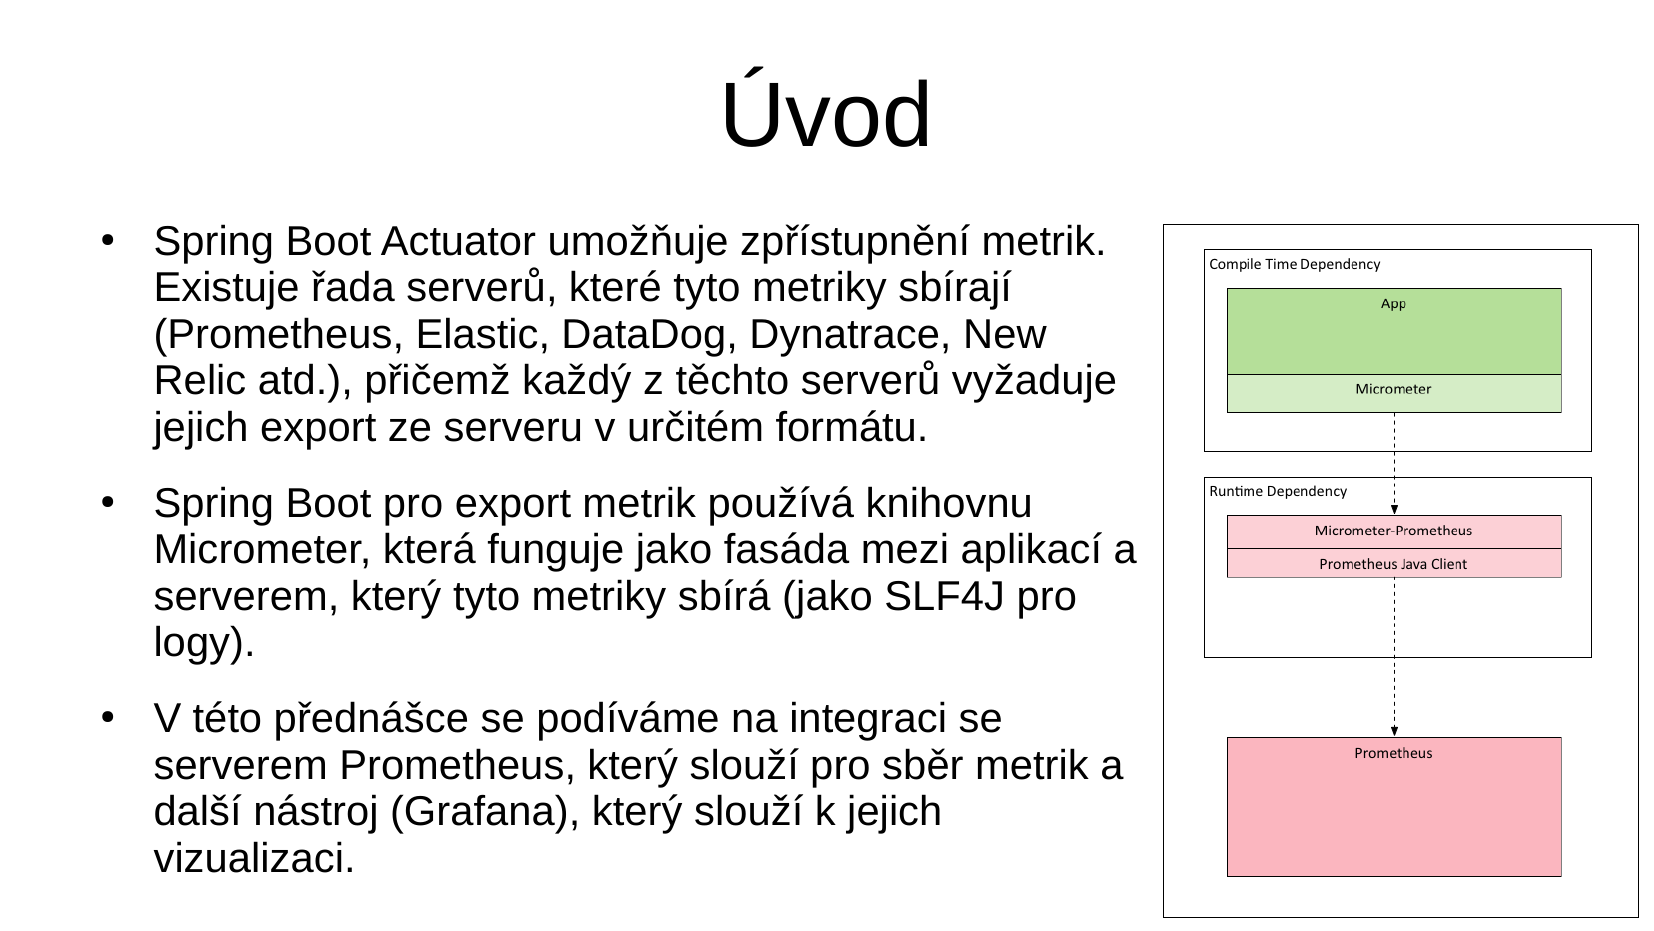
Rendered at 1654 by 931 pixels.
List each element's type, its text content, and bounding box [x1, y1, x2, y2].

picture [1143, 210, 1654, 931]
title Úvod [82, 37, 1571, 193]
list Spring Boot Actuator umožňuje zpřístupnění metrik. Existuje řada serverů, které tyto metriky sbírají (Prometheus, Elastic, DataDog, Dynatrace, New Relic atd.), přičemž každý z těchto serverů vyžaduje jejich export ze serveru v určitém formátu. Spring Boot pro export metrik používá knihovnu Micrometer, která funguje jako fasáda mezi aplikací a serverem, který tyto metriky sbírá (jako SLF4J pro logy). V této přednášce se podíváme na integraci se serverem Prometheus, který slouží pro sběr metrik a další nástroj (Grafana), který slouží k jejich vizualizaci. [82, 217, 1143, 901]
